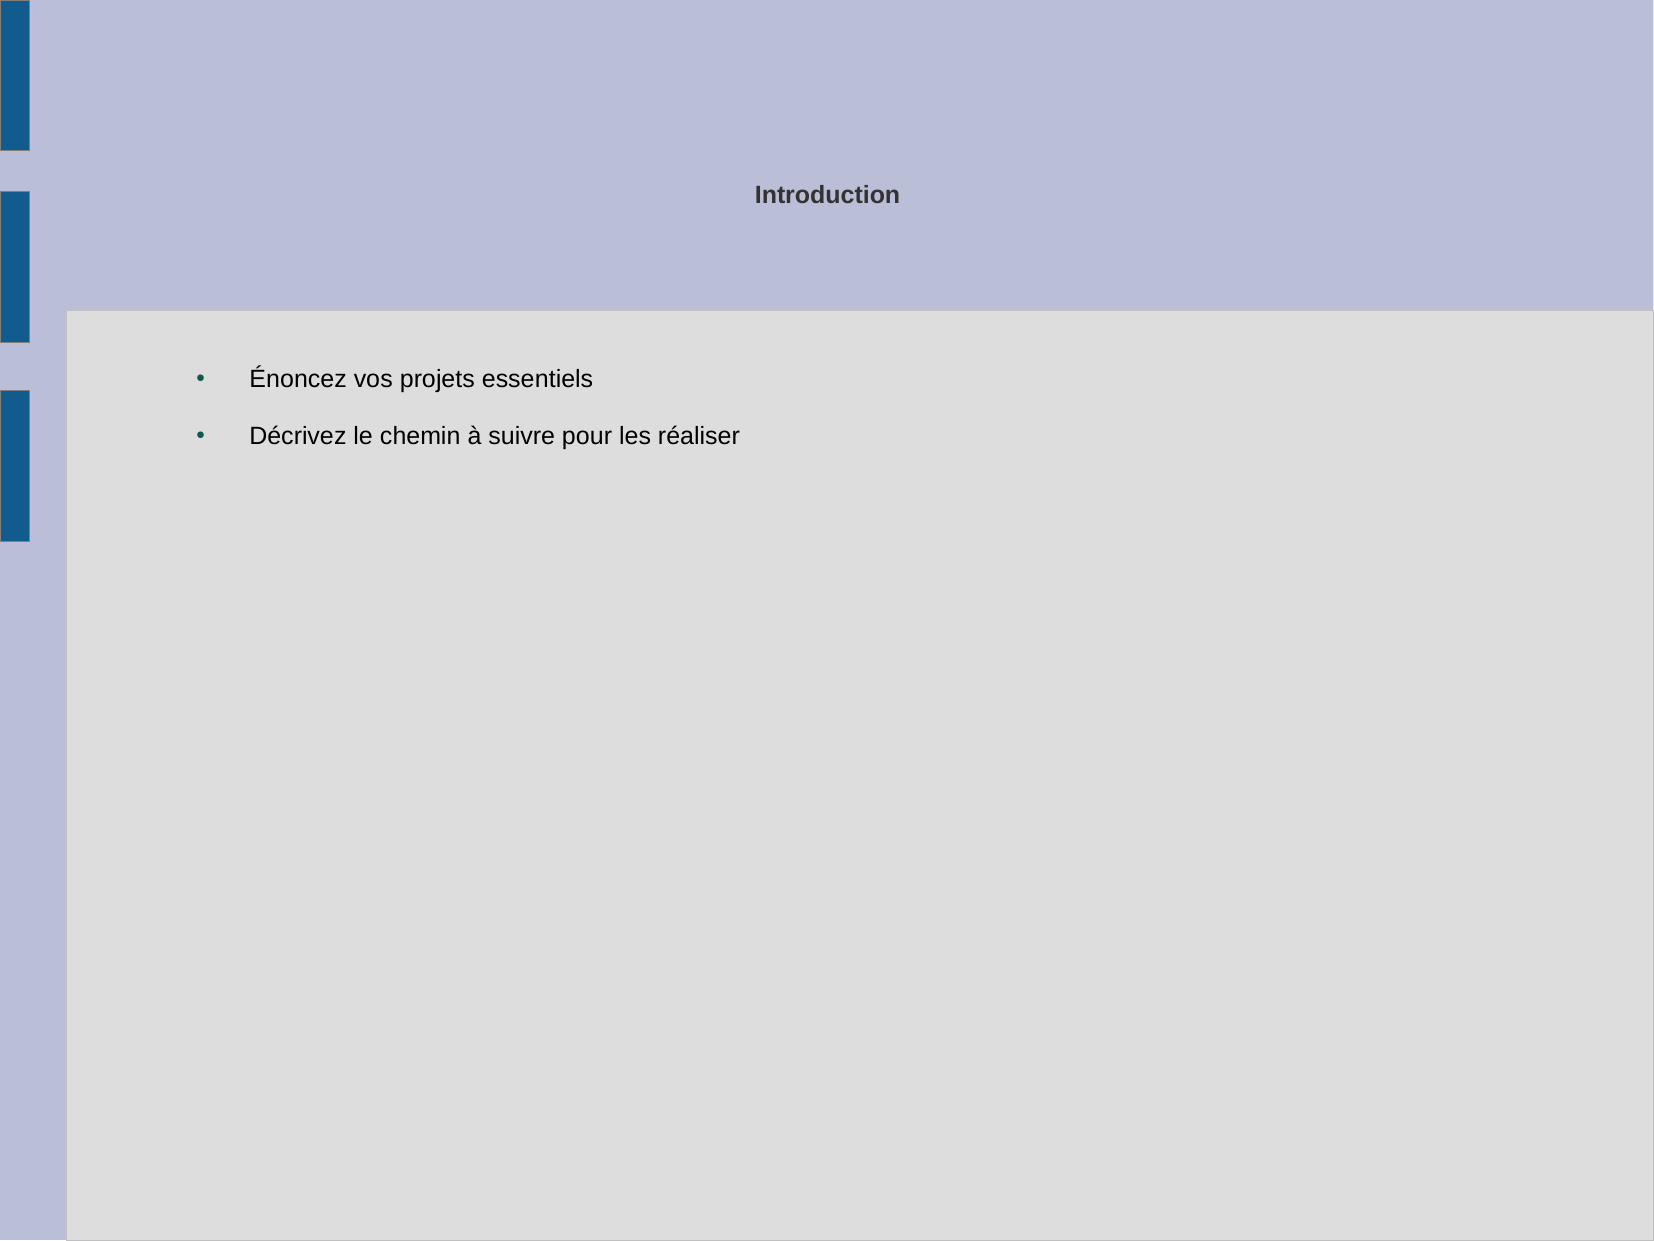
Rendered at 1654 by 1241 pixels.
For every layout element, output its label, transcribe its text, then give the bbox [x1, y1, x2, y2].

title Introduction [121, 91, 1534, 299]
list Énoncez vos projets essentiels Décrivez le chemin à suivre pour les réaliser [178, 364, 1570, 1147]
